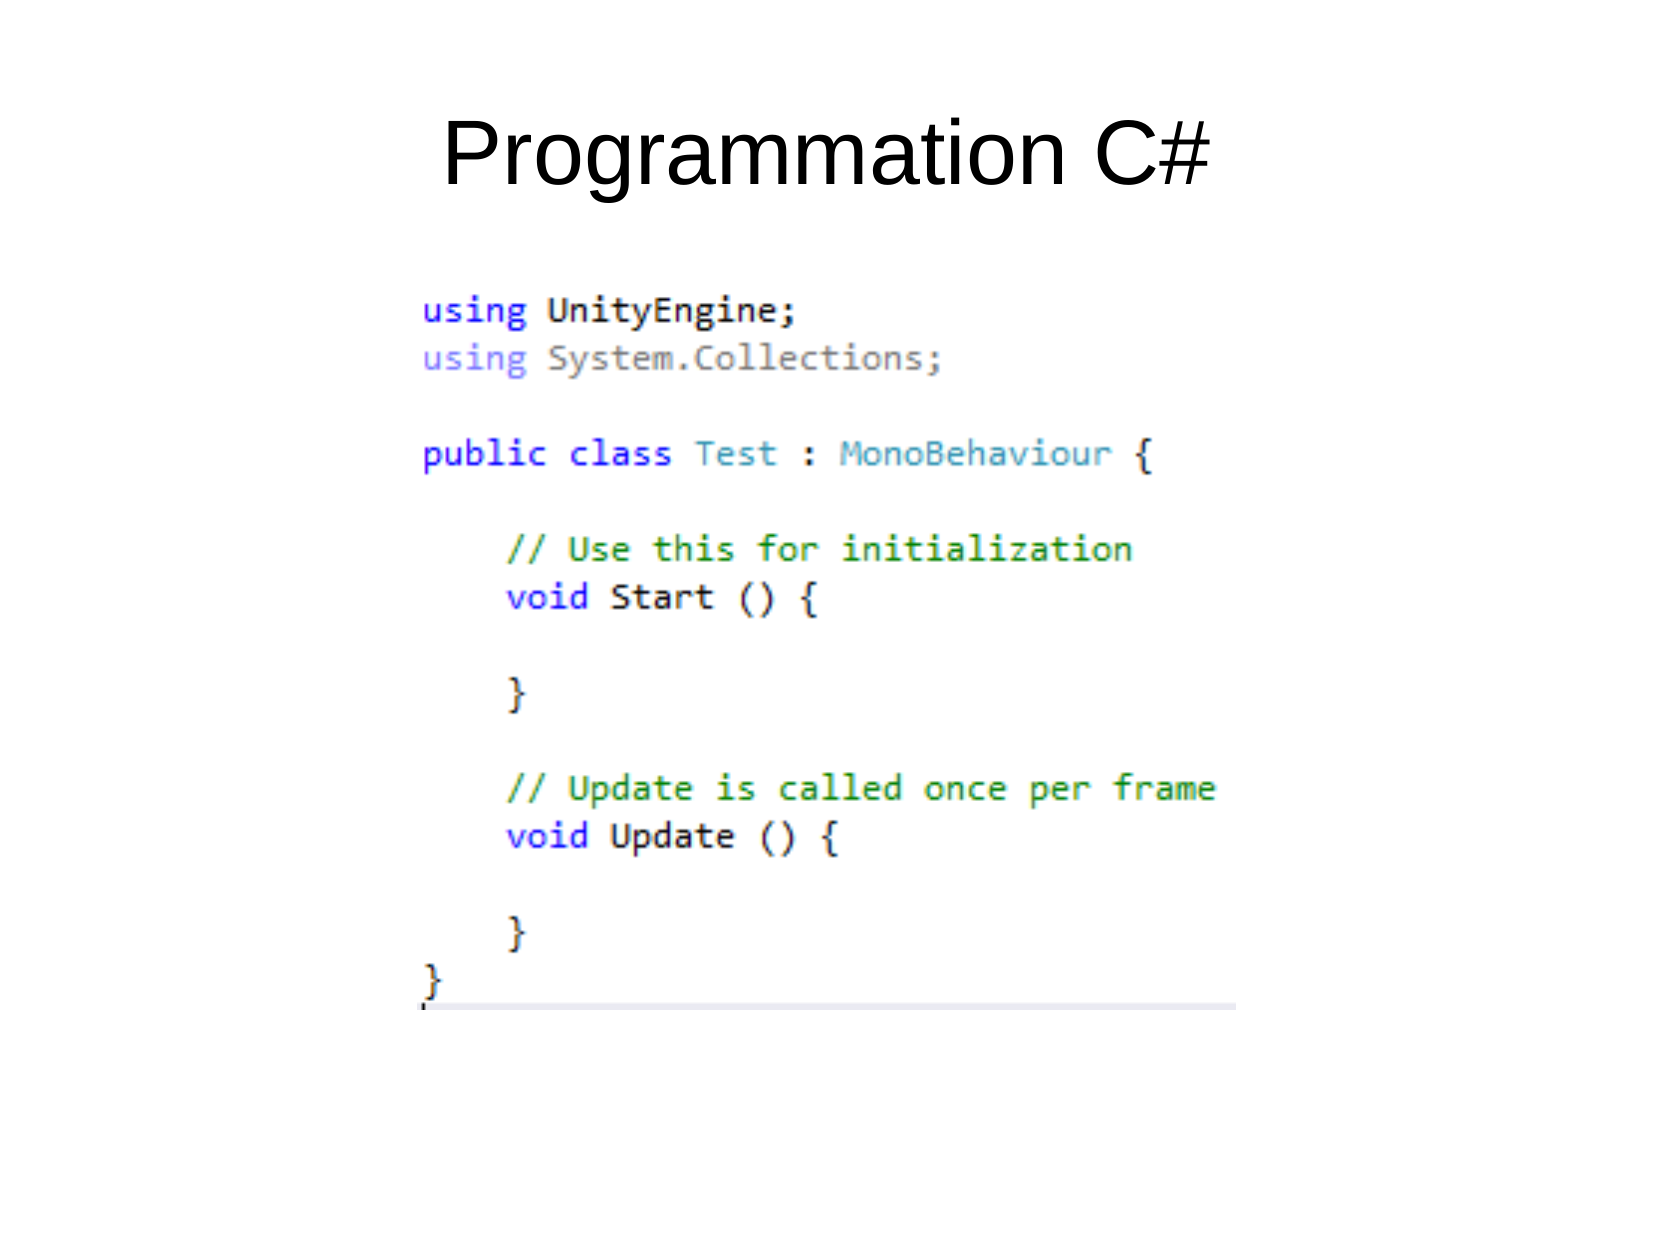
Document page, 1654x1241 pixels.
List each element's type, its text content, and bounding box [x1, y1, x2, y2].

picture [417, 290, 1236, 1010]
title Programmation C# [82, 49, 1571, 257]
